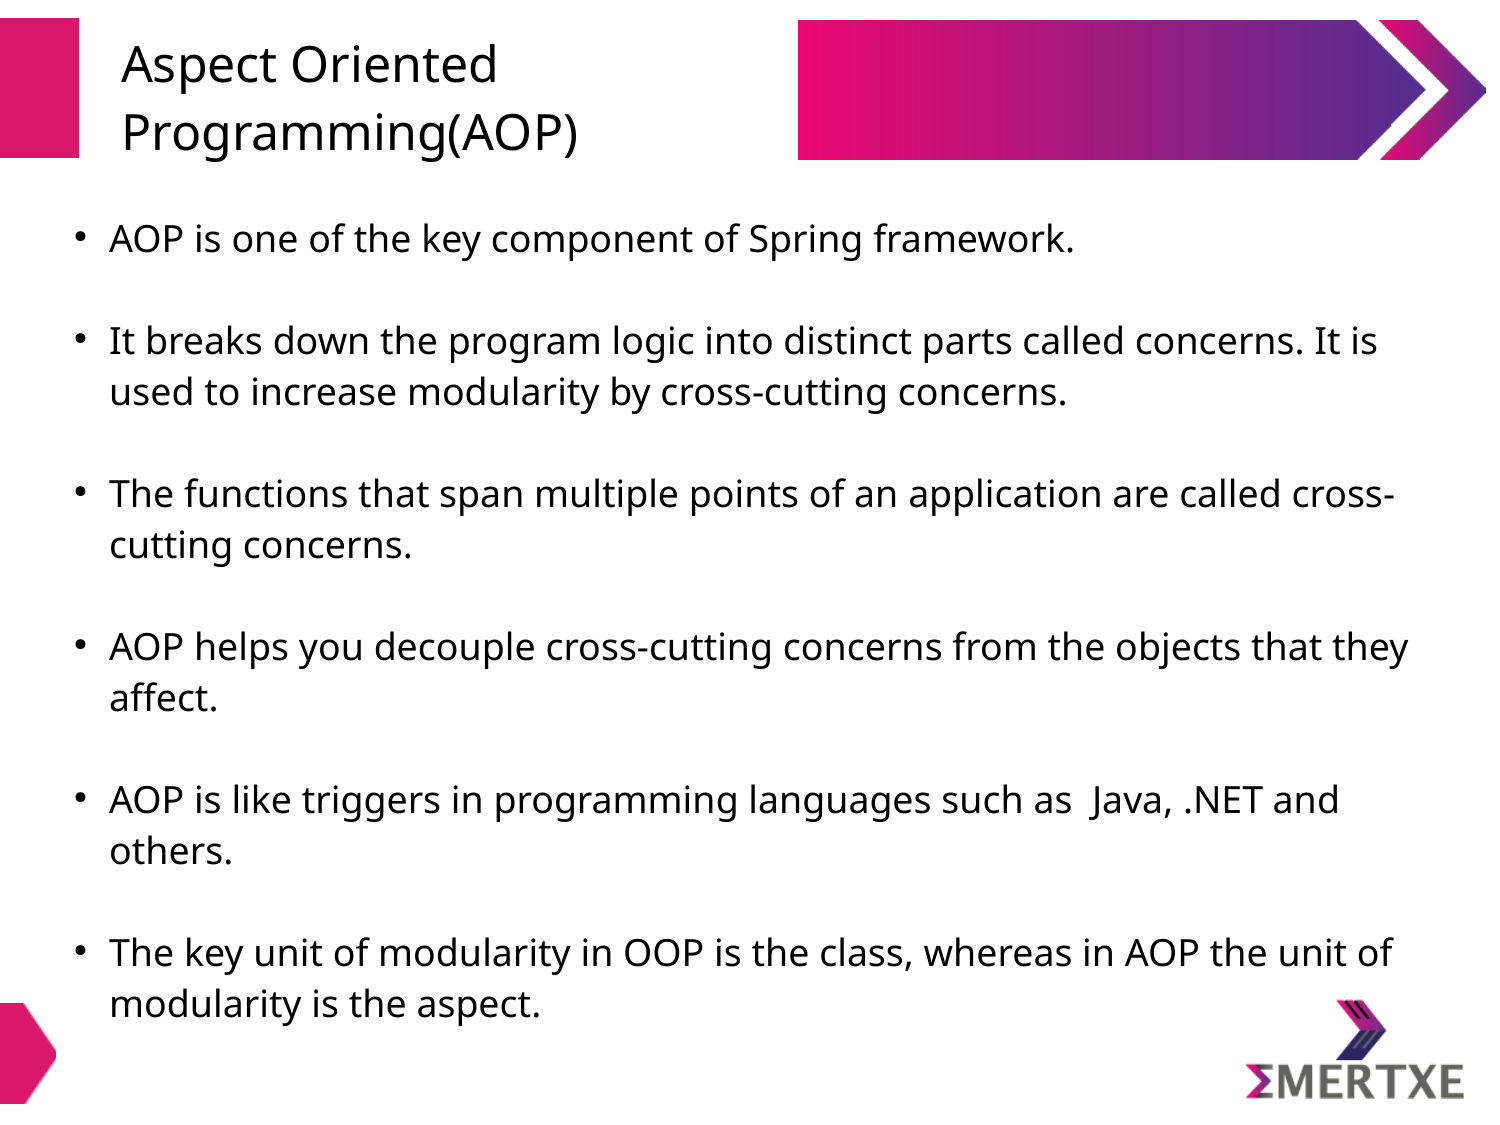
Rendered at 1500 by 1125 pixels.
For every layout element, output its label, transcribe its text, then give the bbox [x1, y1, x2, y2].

picture [798, 20, 1486, 160]
picture [1245, 996, 1465, 1099]
text_box AOP is one of the key component of Spring framework. It breaks down the program logic into distinct parts called concerns. It is used to increase modularity by cross-cutting concerns. The functions that span multiple points of an application are called cross-cutting concerns. AOP helps you decouple cross-cutting concerns from the objects that they affect. AOP is like triggers in programming languages such as Java, .NET and others. The key unit of modularity in OOP is the class, whereas in AOP the unit of modularity is the aspect. [59, 204, 1453, 968]
text_box Aspect Oriented Programming(AOP) [70, 21, 815, 154]
